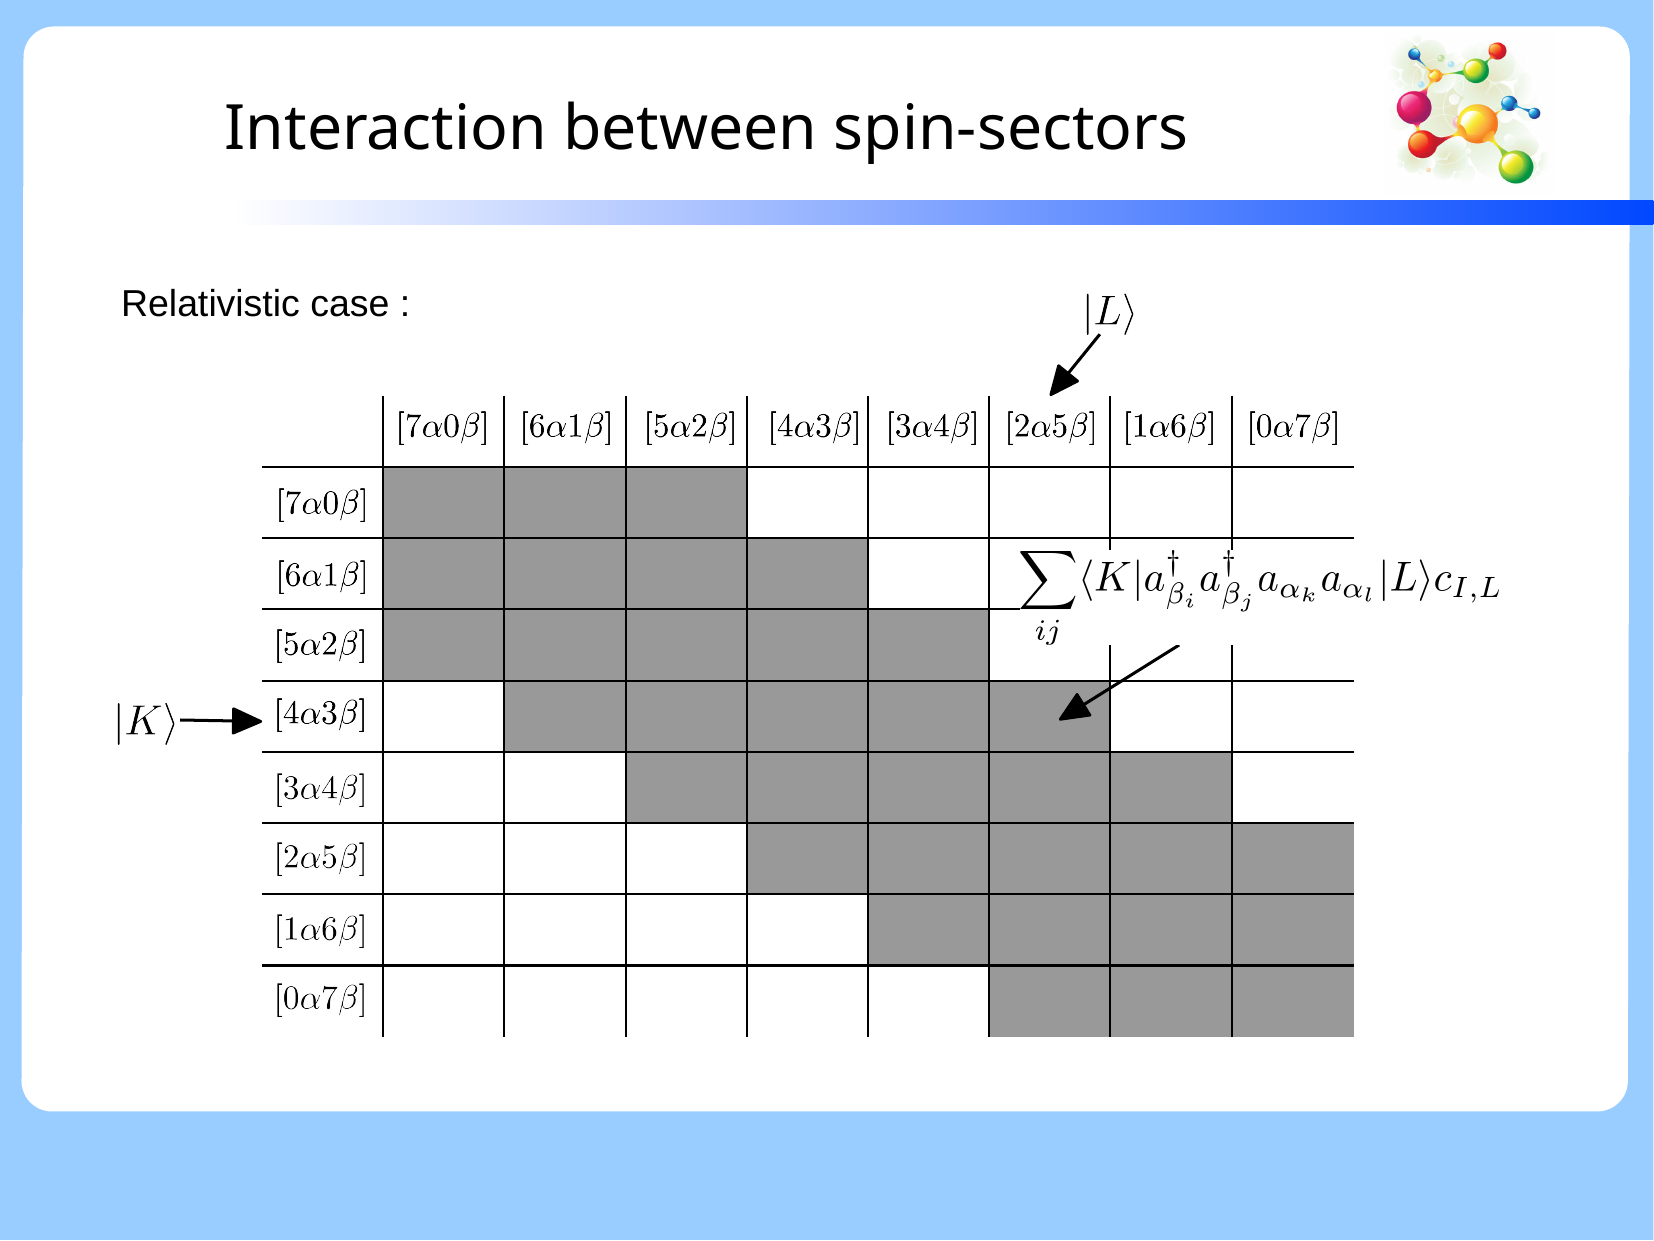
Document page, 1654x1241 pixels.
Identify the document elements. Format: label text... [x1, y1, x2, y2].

picture [277, 698, 364, 732]
table_cell [1128, 646, 1231, 680]
table_cell [869, 468, 988, 537]
table_cell [1233, 967, 1354, 1037]
table_cell [1233, 753, 1354, 822]
table_cell [384, 824, 503, 893]
table_cell [1111, 468, 1231, 537]
table_cell [262, 824, 382, 893]
picture [277, 842, 364, 876]
picture [277, 914, 364, 948]
table_cell [384, 468, 503, 537]
table_cell [990, 753, 1109, 822]
table_cell [1233, 468, 1354, 537]
table_cell [869, 967, 988, 1037]
table_cell [1111, 824, 1231, 893]
table_cell [1111, 682, 1231, 751]
table_cell [990, 967, 1109, 1037]
table_cell [505, 610, 625, 680]
table_cell [990, 468, 1109, 537]
table_cell [748, 895, 867, 964]
table_header [869, 396, 988, 466]
picture [1250, 411, 1337, 445]
table_cell [748, 682, 867, 751]
table_cell [1111, 895, 1231, 964]
table_cell [748, 468, 867, 537]
table_cell [869, 682, 988, 751]
table_cell [1233, 895, 1354, 964]
picture [277, 629, 364, 663]
table_cell [990, 895, 1109, 964]
table_cell [262, 468, 382, 537]
picture [117, 702, 175, 745]
table_cell [1233, 646, 1354, 680]
picture [1020, 550, 1499, 646]
table_cell [505, 967, 625, 1037]
table_header [627, 396, 746, 466]
table_cell [1233, 824, 1354, 893]
table_cell [990, 539, 1109, 608]
picture [277, 773, 364, 807]
table_cell [1111, 753, 1231, 822]
table_cell [873, 201, 877, 224]
table_cell [505, 468, 625, 537]
table_cell [262, 539, 382, 608]
table_cell [262, 682, 382, 751]
table_cell [627, 824, 746, 893]
picture [889, 411, 976, 445]
table_cell [262, 967, 382, 1037]
table_cell [262, 895, 382, 964]
table_cell [1111, 646, 1173, 680]
picture [279, 560, 365, 594]
text_box Relativistic case : [106, 275, 1292, 333]
table_header [990, 396, 1109, 466]
table_cell [869, 610, 988, 680]
table_cell [869, 824, 988, 893]
table_cell [627, 967, 746, 1037]
picture [1382, 29, 1556, 195]
picture [647, 411, 734, 445]
table_header [1111, 396, 1231, 466]
picture [277, 983, 364, 1017]
picture [1086, 293, 1134, 335]
list [82, 277, 1571, 1069]
table_cell [748, 610, 867, 680]
table_cell [627, 895, 746, 964]
table_cell [748, 967, 867, 1037]
table_cell [505, 753, 625, 822]
table_cell [990, 682, 1109, 751]
table_cell [505, 539, 625, 608]
table_header [262, 396, 382, 466]
picture [399, 411, 486, 445]
table_cell [1111, 967, 1231, 1037]
table_cell [956, 201, 961, 224]
table_header [384, 396, 503, 466]
table_header [505, 396, 625, 466]
table_cell [748, 753, 867, 822]
table_cell [869, 539, 988, 608]
table_cell [869, 753, 988, 822]
table_cell [262, 753, 382, 822]
table_cell [384, 753, 503, 822]
table_cell [505, 895, 625, 964]
table_cell [384, 610, 503, 680]
table_cell [384, 539, 503, 608]
table_cell [384, 967, 503, 1037]
table_cell [627, 682, 746, 751]
picture [771, 411, 858, 445]
table_cell [1111, 539, 1231, 550]
title Interaction between spin-sectors [82, 49, 1332, 201]
table_cell [990, 610, 1109, 680]
picture [1126, 411, 1213, 445]
table_cell [990, 824, 1109, 893]
picture [279, 488, 365, 522]
table_cell [384, 682, 503, 751]
table_header [1233, 396, 1354, 466]
table_cell [1233, 682, 1354, 751]
table_cell [505, 682, 625, 751]
table_cell [505, 824, 625, 893]
table_cell [262, 610, 382, 680]
table_cell [748, 824, 867, 893]
table_cell [627, 539, 746, 608]
picture [523, 411, 610, 445]
table_cell [627, 610, 746, 680]
table_cell [627, 468, 746, 537]
table_cell [384, 895, 503, 964]
picture [1008, 411, 1094, 445]
table_header [748, 396, 867, 466]
table_cell [748, 539, 867, 608]
table_cell [1233, 539, 1354, 550]
table_cell [627, 753, 746, 822]
table_cell [869, 895, 988, 964]
